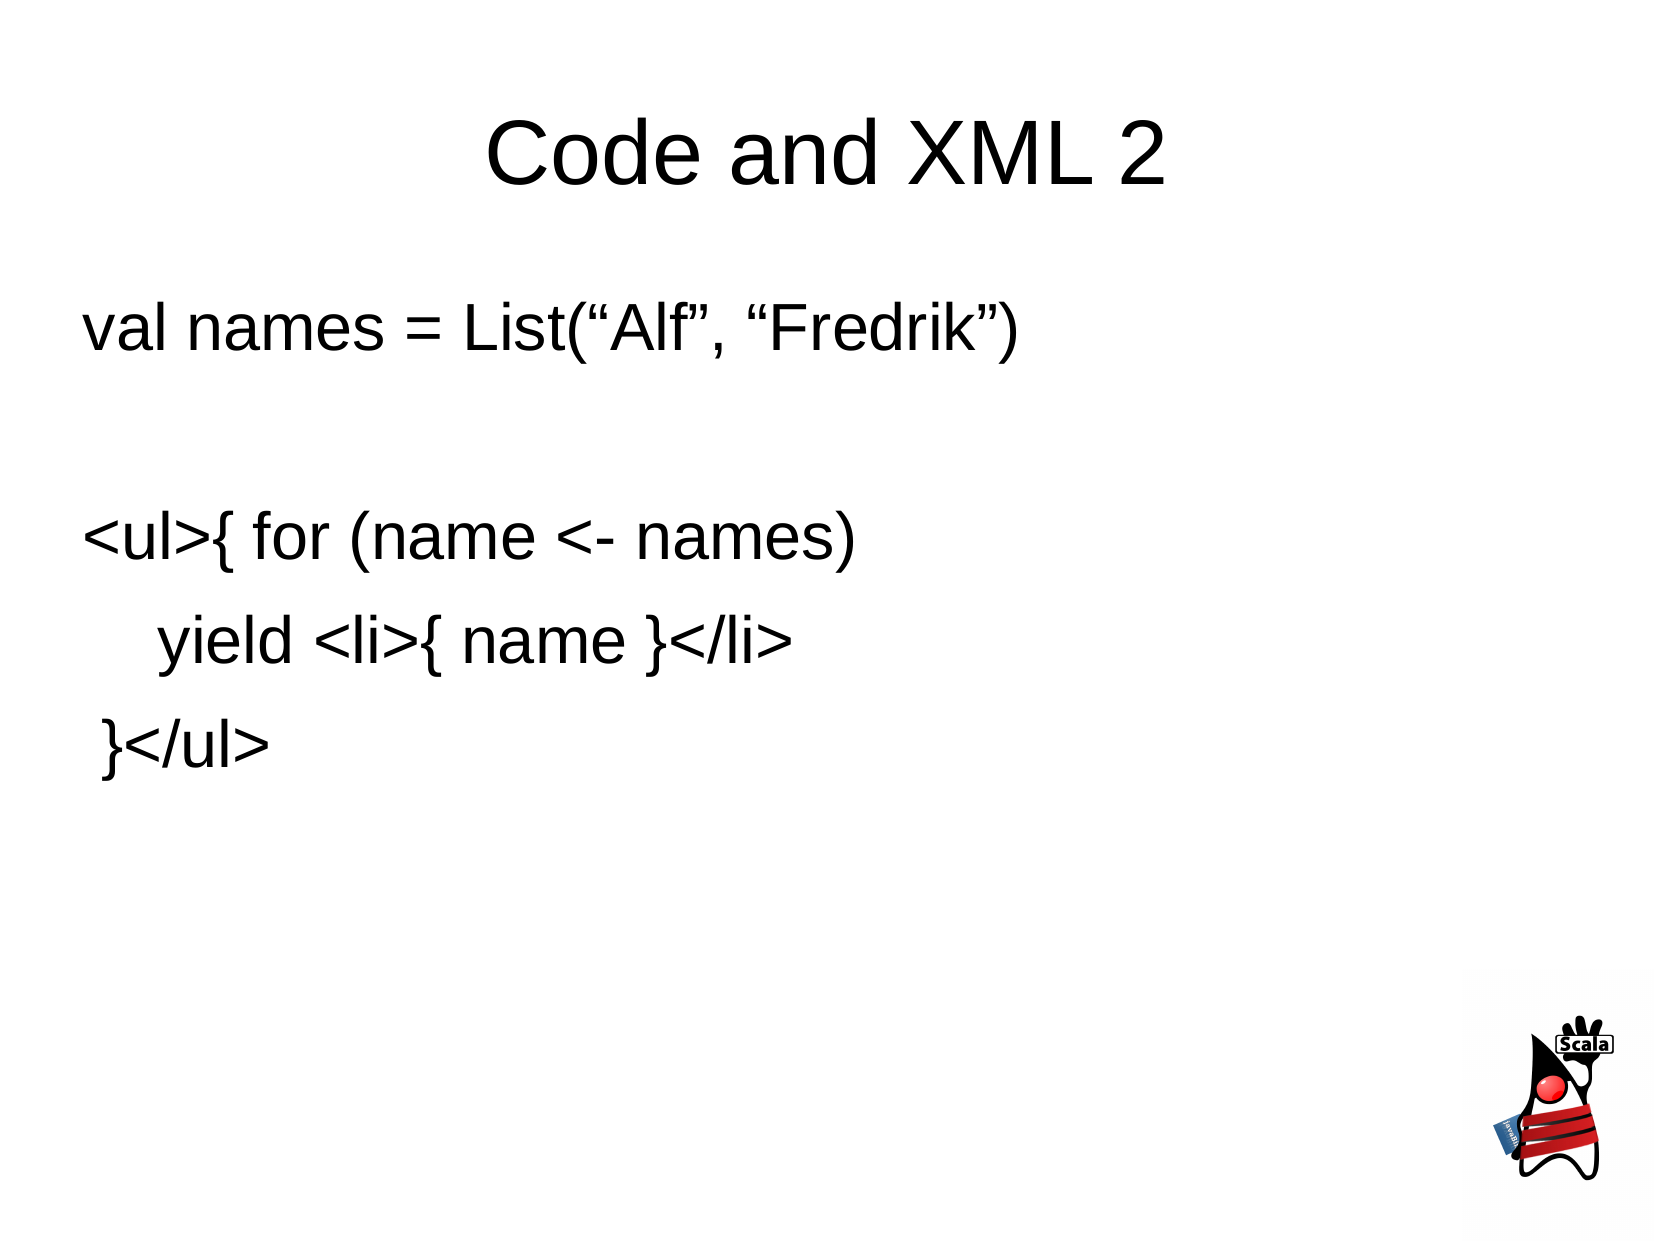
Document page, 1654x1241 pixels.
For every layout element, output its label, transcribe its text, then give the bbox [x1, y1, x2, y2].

picture [1462, 969, 1654, 1241]
list val names = List(“Alf”, “Fredrik”) <ul>{ for (name <- names) yield <li>{ name }</li> }</ul> [82, 290, 1571, 1109]
title Code and XML 2 [82, 56, 1571, 250]
